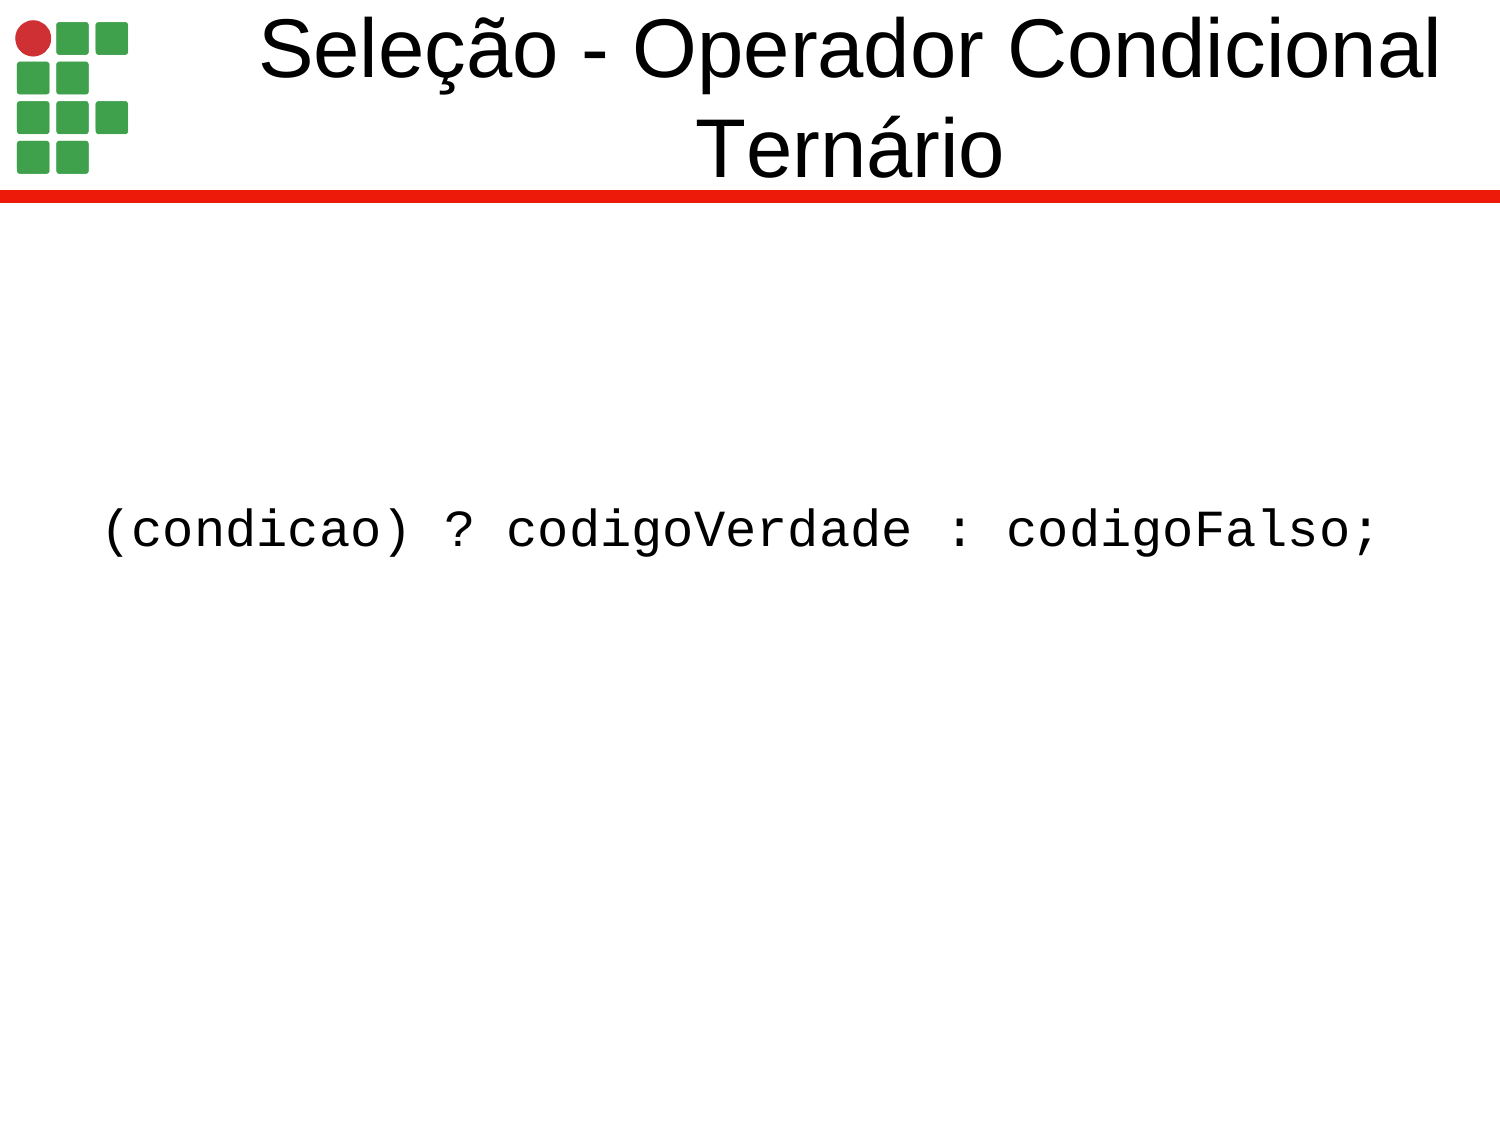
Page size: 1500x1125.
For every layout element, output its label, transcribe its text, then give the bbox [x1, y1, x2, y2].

title Seleção - Operador Condicional Ternário [230, 0, 1471, 202]
picture [14, 16, 130, 178]
list (condicao) ? codigoVerdade : codigoFalso; [29, 207, 1471, 1087]
